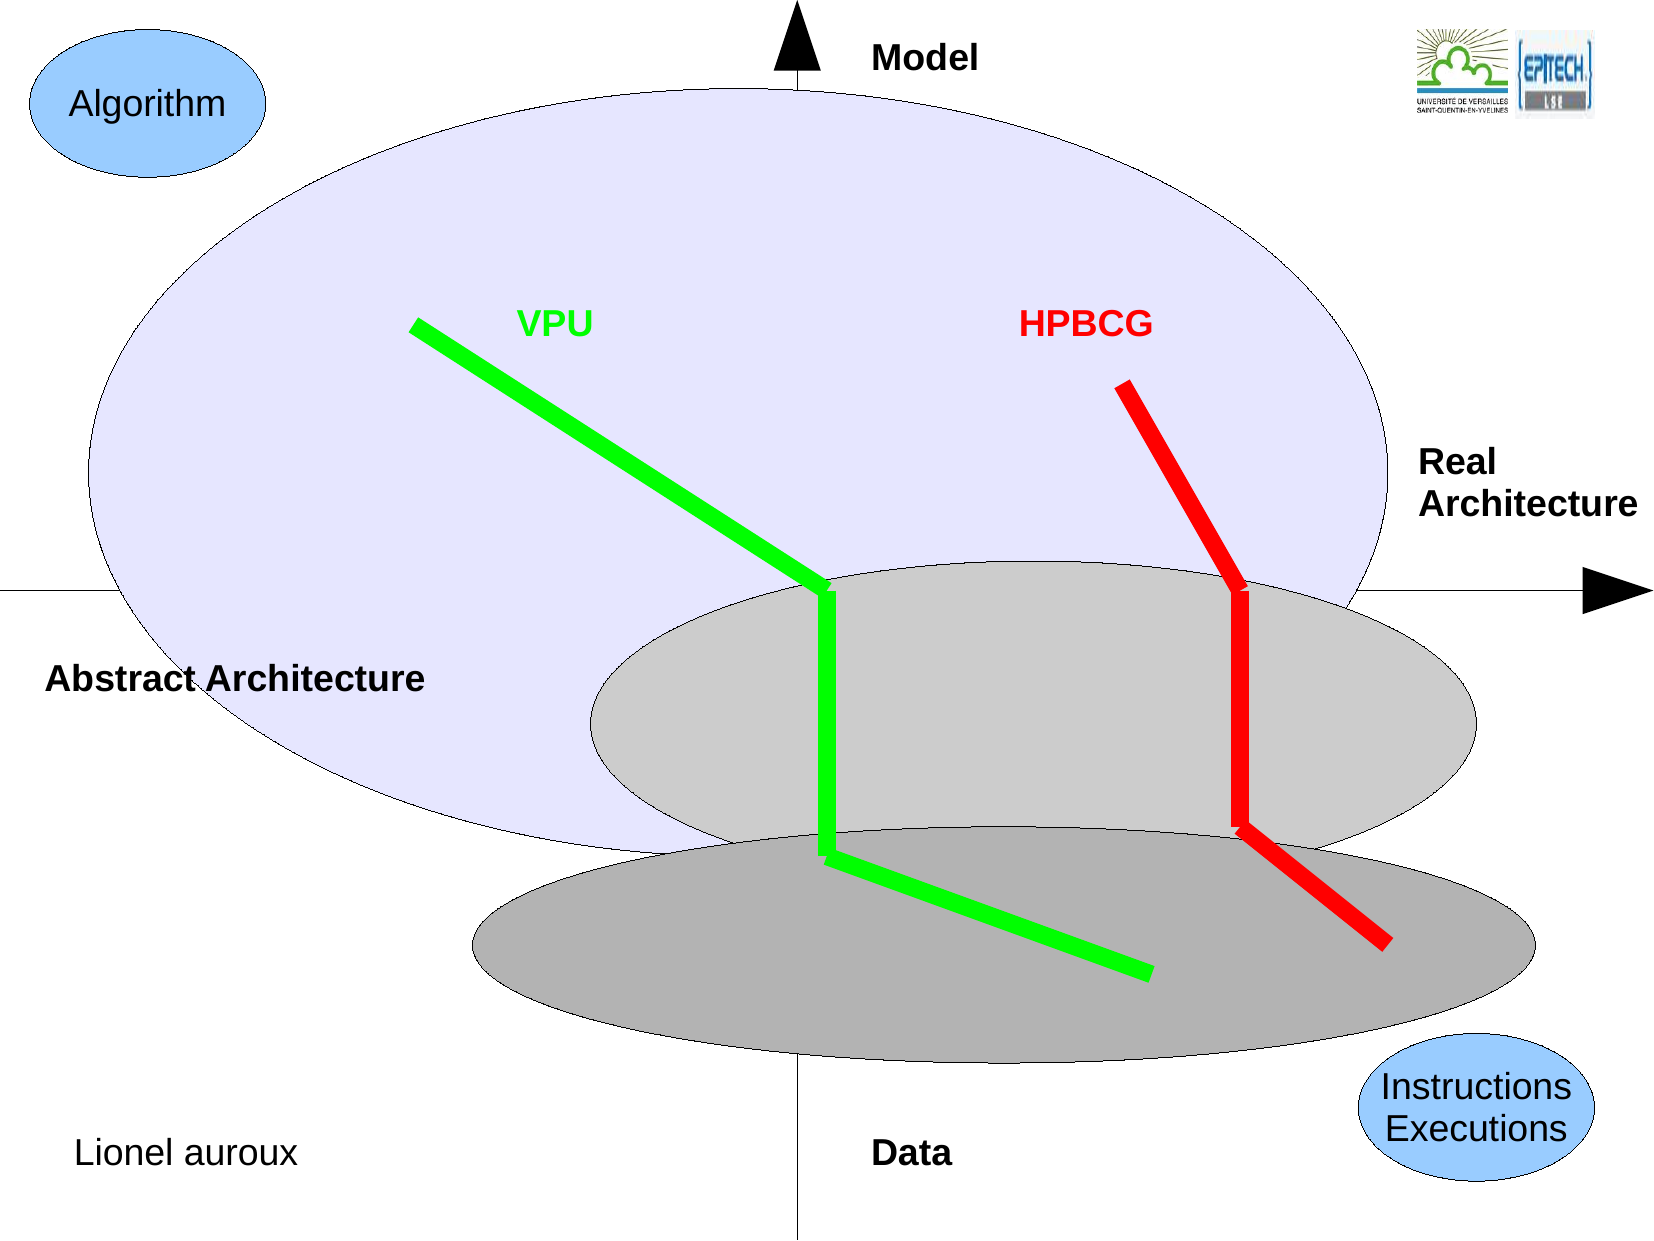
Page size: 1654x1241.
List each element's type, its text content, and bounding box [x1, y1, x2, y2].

text_box Real Architecture [1403, 432, 1654, 532]
text_box Lionel auroux [59, 1124, 313, 1182]
text_box HPBCG [1003, 295, 1169, 355]
text_box VPU [501, 295, 609, 353]
text_box [88, 88, 1536, 1064]
text_box Model [856, 29, 995, 87]
picture [1515, 30, 1595, 119]
text_box Abstract Architecture [29, 649, 441, 707]
text_box Algorithm [29, 29, 266, 178]
text_box Instructions Executions [1358, 1033, 1595, 1182]
picture [1417, 29, 1508, 113]
text_box Data [856, 1124, 967, 1182]
